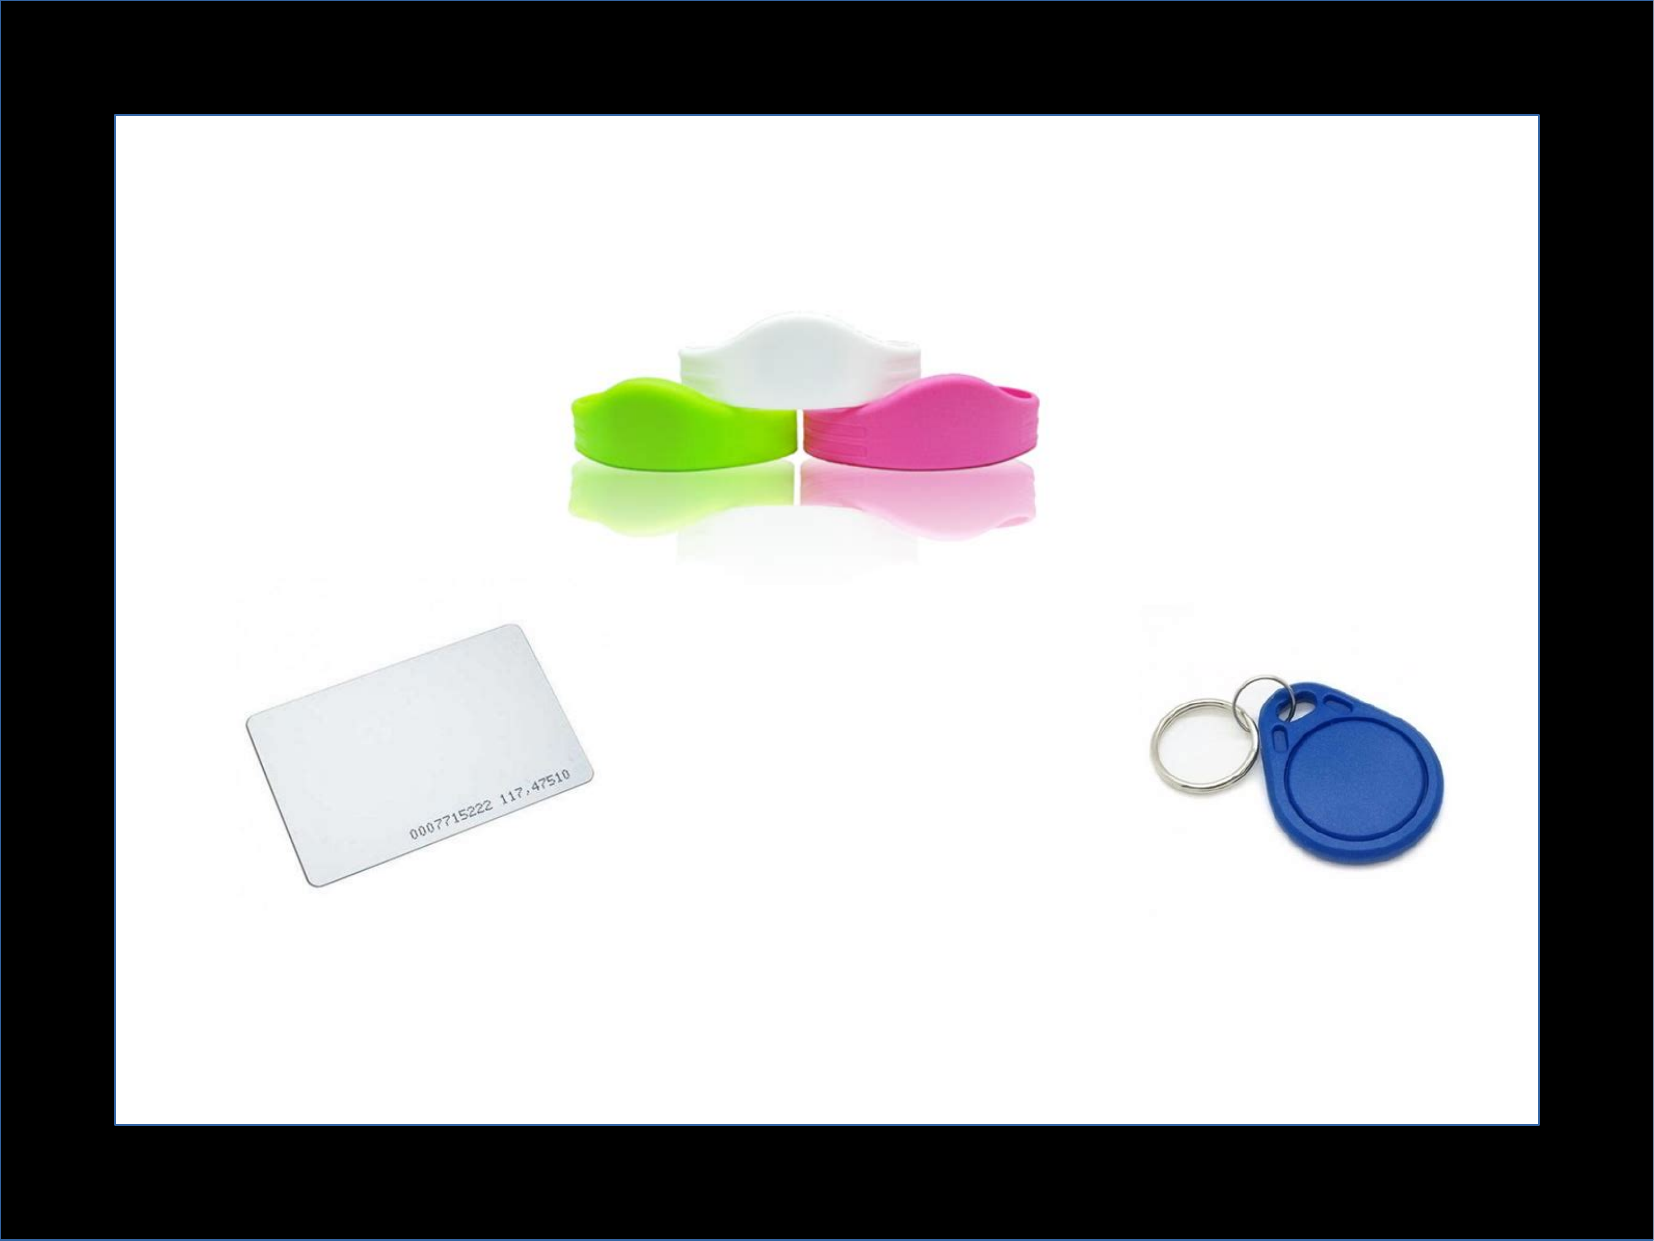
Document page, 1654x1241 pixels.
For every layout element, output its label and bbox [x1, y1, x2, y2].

picture [236, 192, 1100, 952]
picture [1074, 602, 1517, 934]
text_box [0, 0, 1654, 1241]
